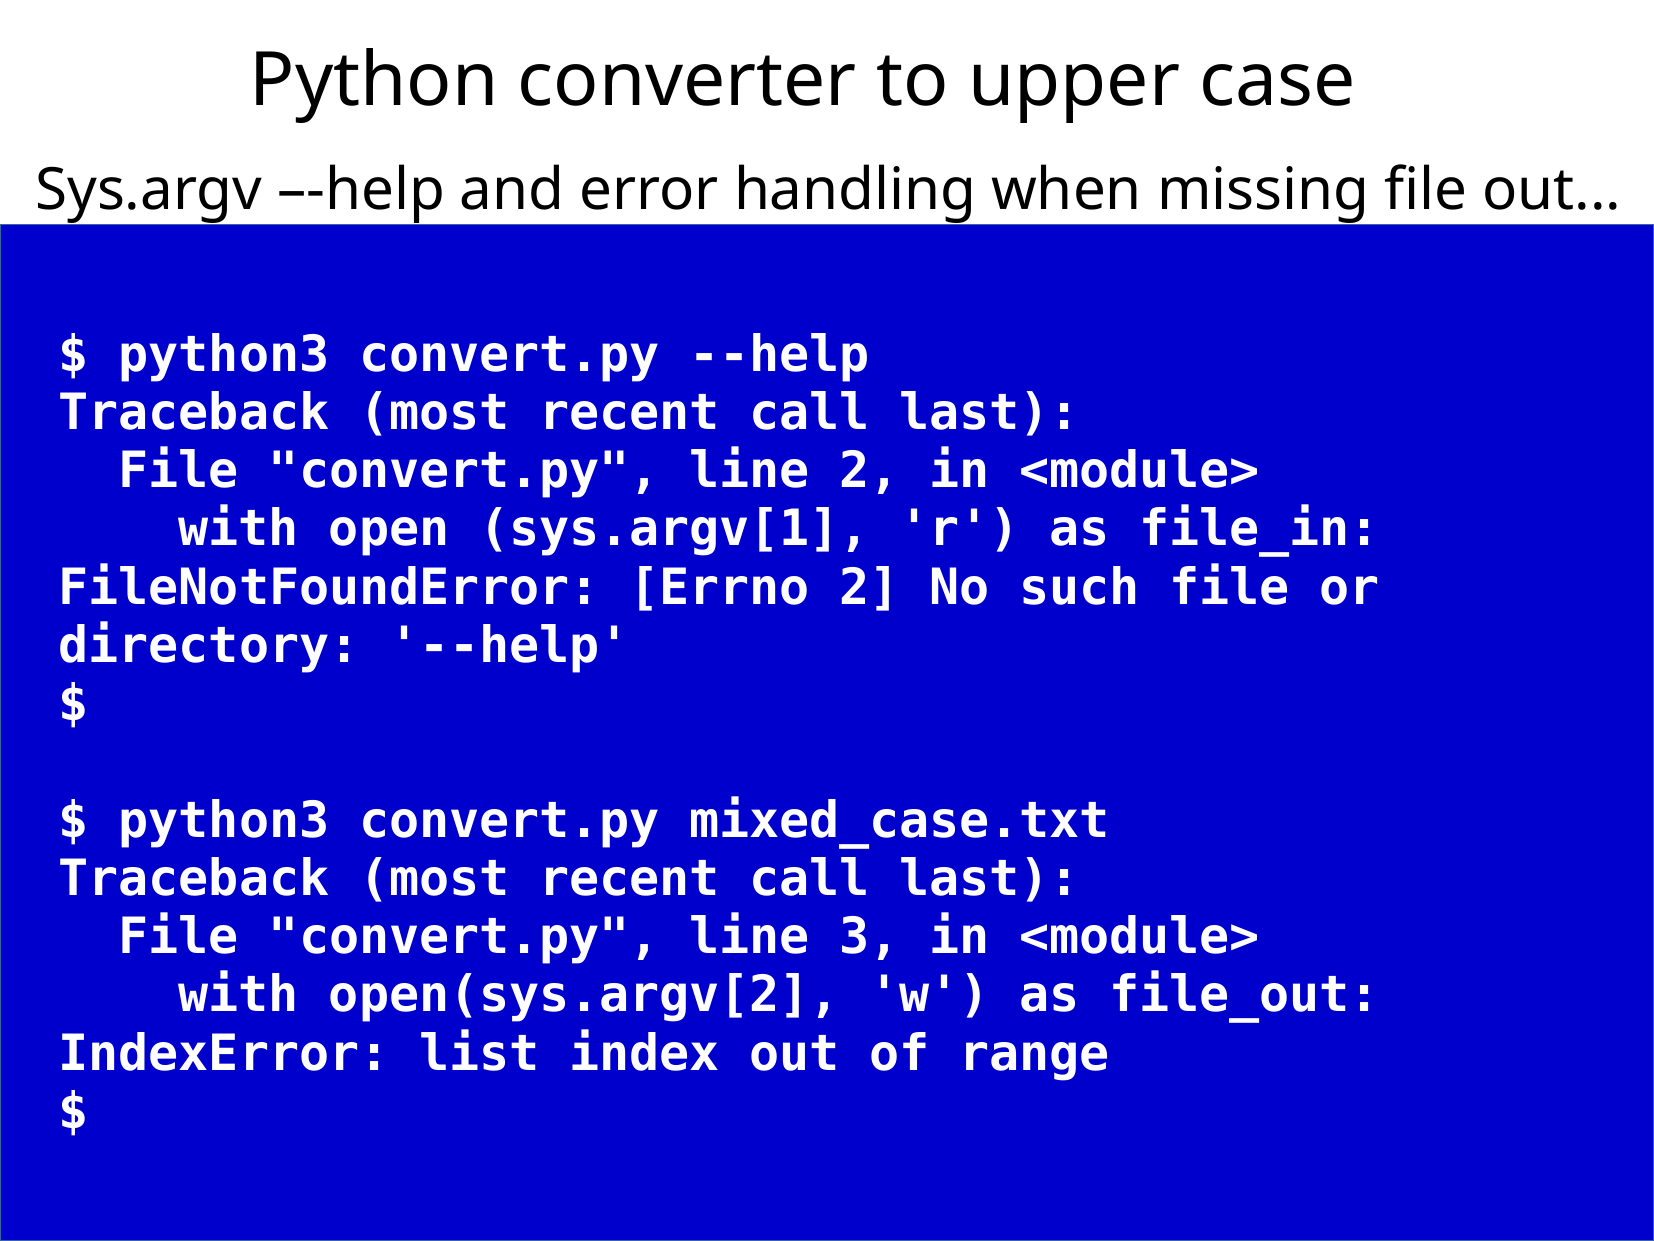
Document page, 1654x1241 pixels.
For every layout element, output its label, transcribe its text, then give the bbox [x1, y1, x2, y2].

title Python converter to upper case [59, 35, 1548, 118]
subtitle Sys.argv –-help and error handling when missing file out... [35, 147, 1630, 224]
text_box $ python3 convert.py --help Traceback (most recent call last): File "convert.py", line 2, in <module> with open (sys.argv[1], 'r') as file_in: FileNotFoundError: [Errno 2] No such file or directory: '--help' $ $ python3 convert.py mixed_case.txt Traceback (most recent call last): File "convert.py", line 3, in <module> with open(sys.argv[2], 'w') as file_out: IndexError: list index out of range $ [0, 224, 1654, 1241]
